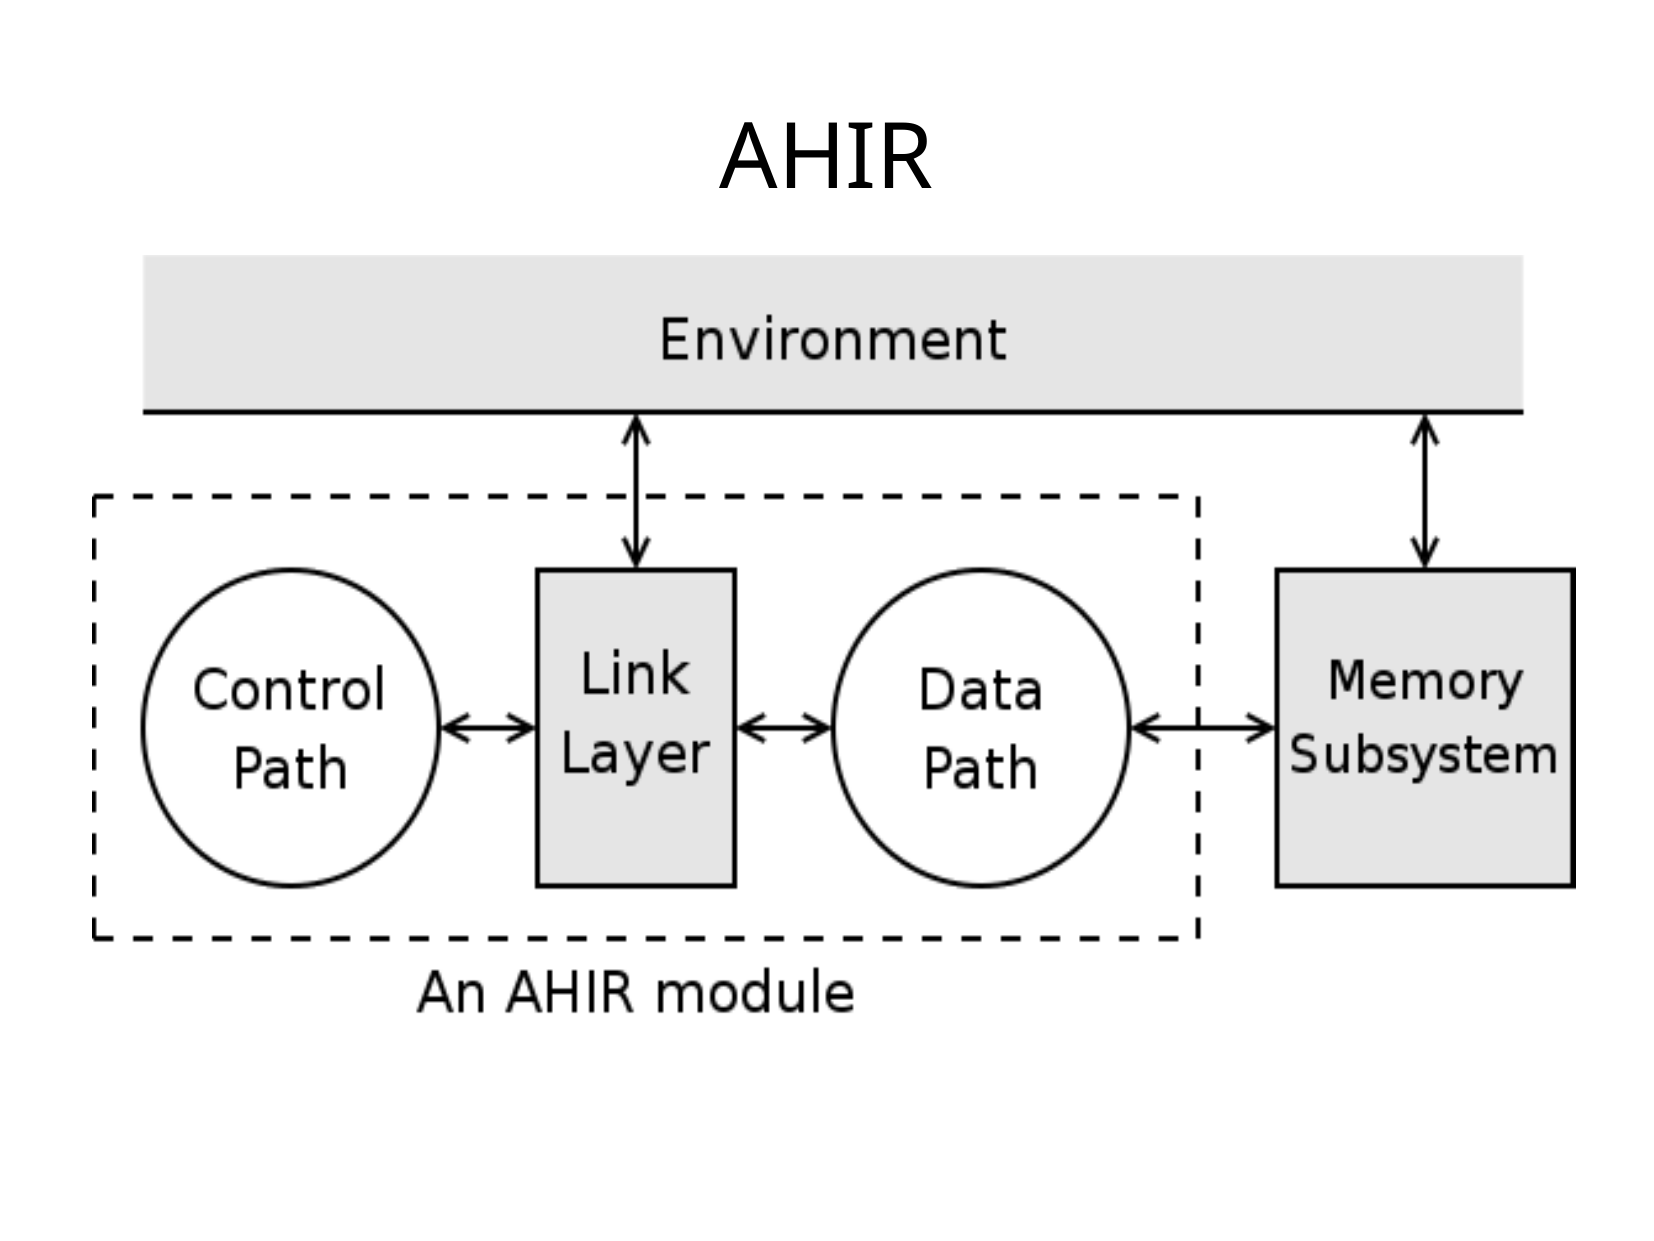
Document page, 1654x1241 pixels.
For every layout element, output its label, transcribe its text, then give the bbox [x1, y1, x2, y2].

picture [92, 255, 1576, 1051]
title AHIR [82, 49, 1571, 257]
